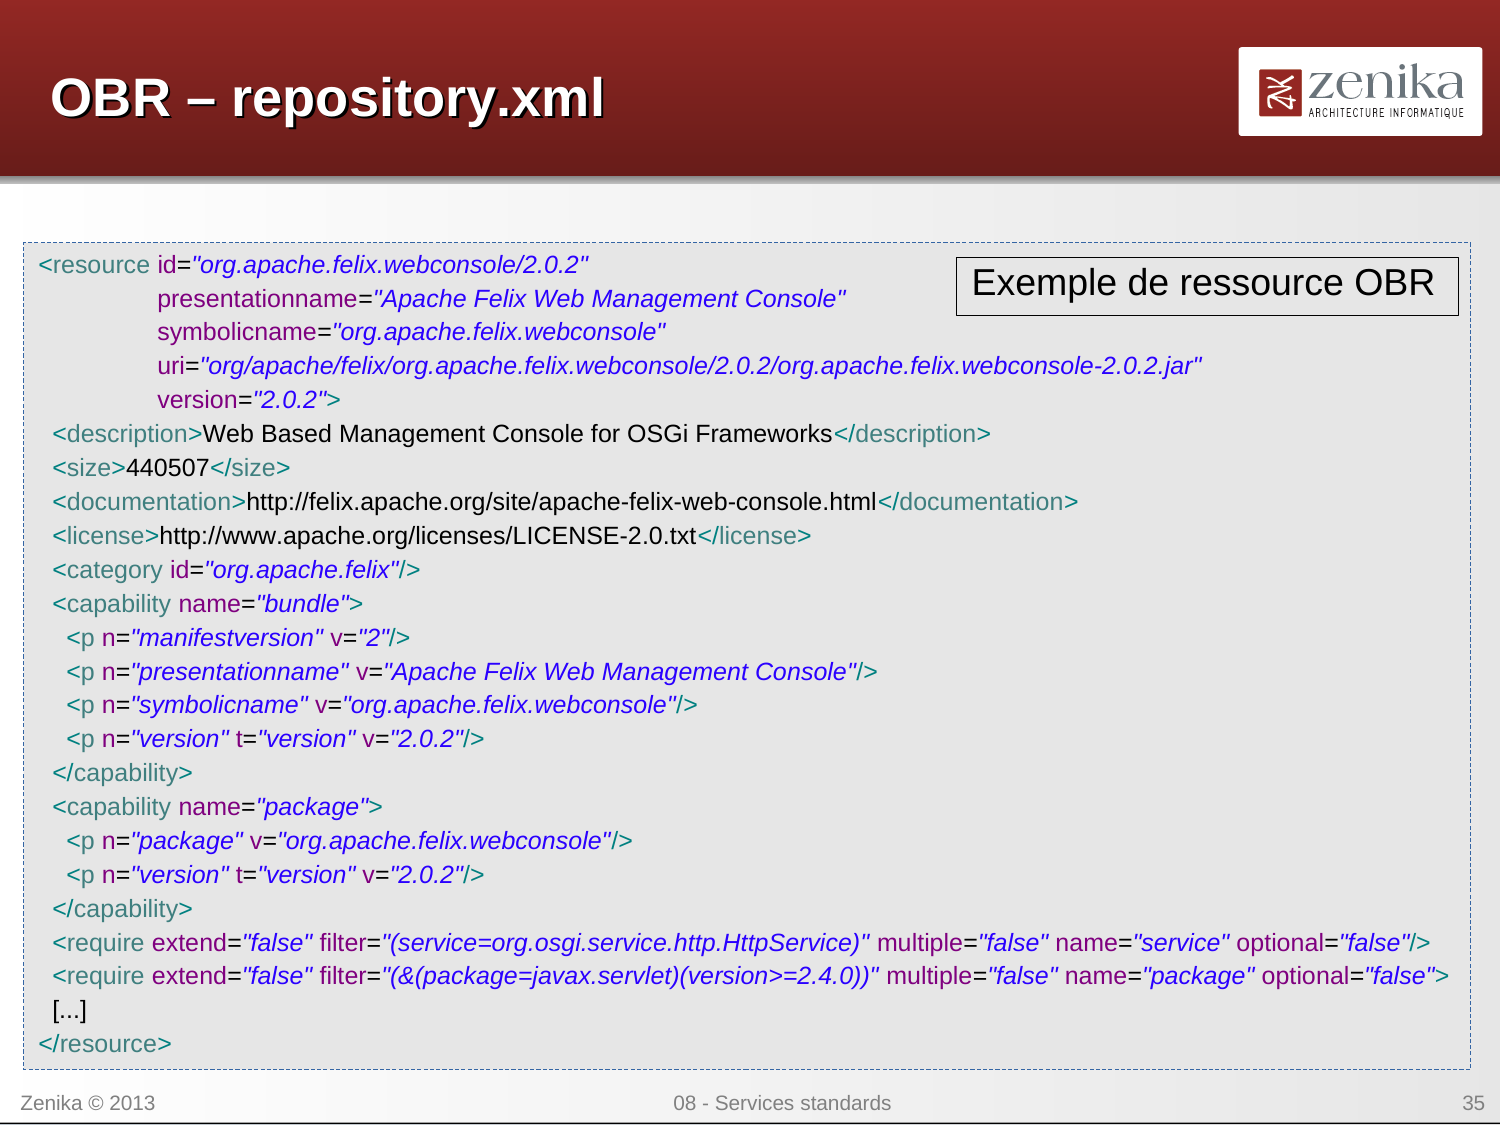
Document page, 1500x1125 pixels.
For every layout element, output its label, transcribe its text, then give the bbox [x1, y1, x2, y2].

text_box Exemple de ressource OBR [956, 257, 1459, 316]
title OBR – repository.xml [50, 22, 1206, 172]
list <resource id="org.apache.felix.webconsole/2.0.2" presentationname="Apache Felix Web Management Console" symbolicname="org.apache.felix.webconsole" uri="org/apache/felix/org.apache.felix.webconsole/2.0.2/org.apache.felix.webconsole-2.0.2.jar" version="2.0.2"> <description>Web Based Management Console for OSGi Frameworks</description> <size>440507</size> <documentation>http://felix.apache.org/site/apache-felix-web-console.html</documentation> <license>http://www.apache.org/licenses/LICENSE-2.0.txt</license> <category id="org.apache.felix"/> <capability name="bundle"> <p n="manifestversion" v="2"/> <p n="presentationname" v="Apache Felix Web Management Console"/> <p n="symbolicname" v="org.apache.felix.webconsole"/> <p n="version" t="version" v="2.0.2"/> </capability> <capability name="package"> <p n="package" v="org.apache.felix.webconsole"/> <p n="version" t="version" v="2.0.2"/> </capability> <require extend="false" filter="(service=org.osgi.service.http.HttpService)" multiple="false" name="service" optional="false"/> <require extend="false" filter="(&(package=javax.servlet)(version>=2.4.0))" multiple="false" name="package" optional="false"> [...] </resource> [23, 242, 1471, 1070]
picture [1257, 58, 1464, 125]
